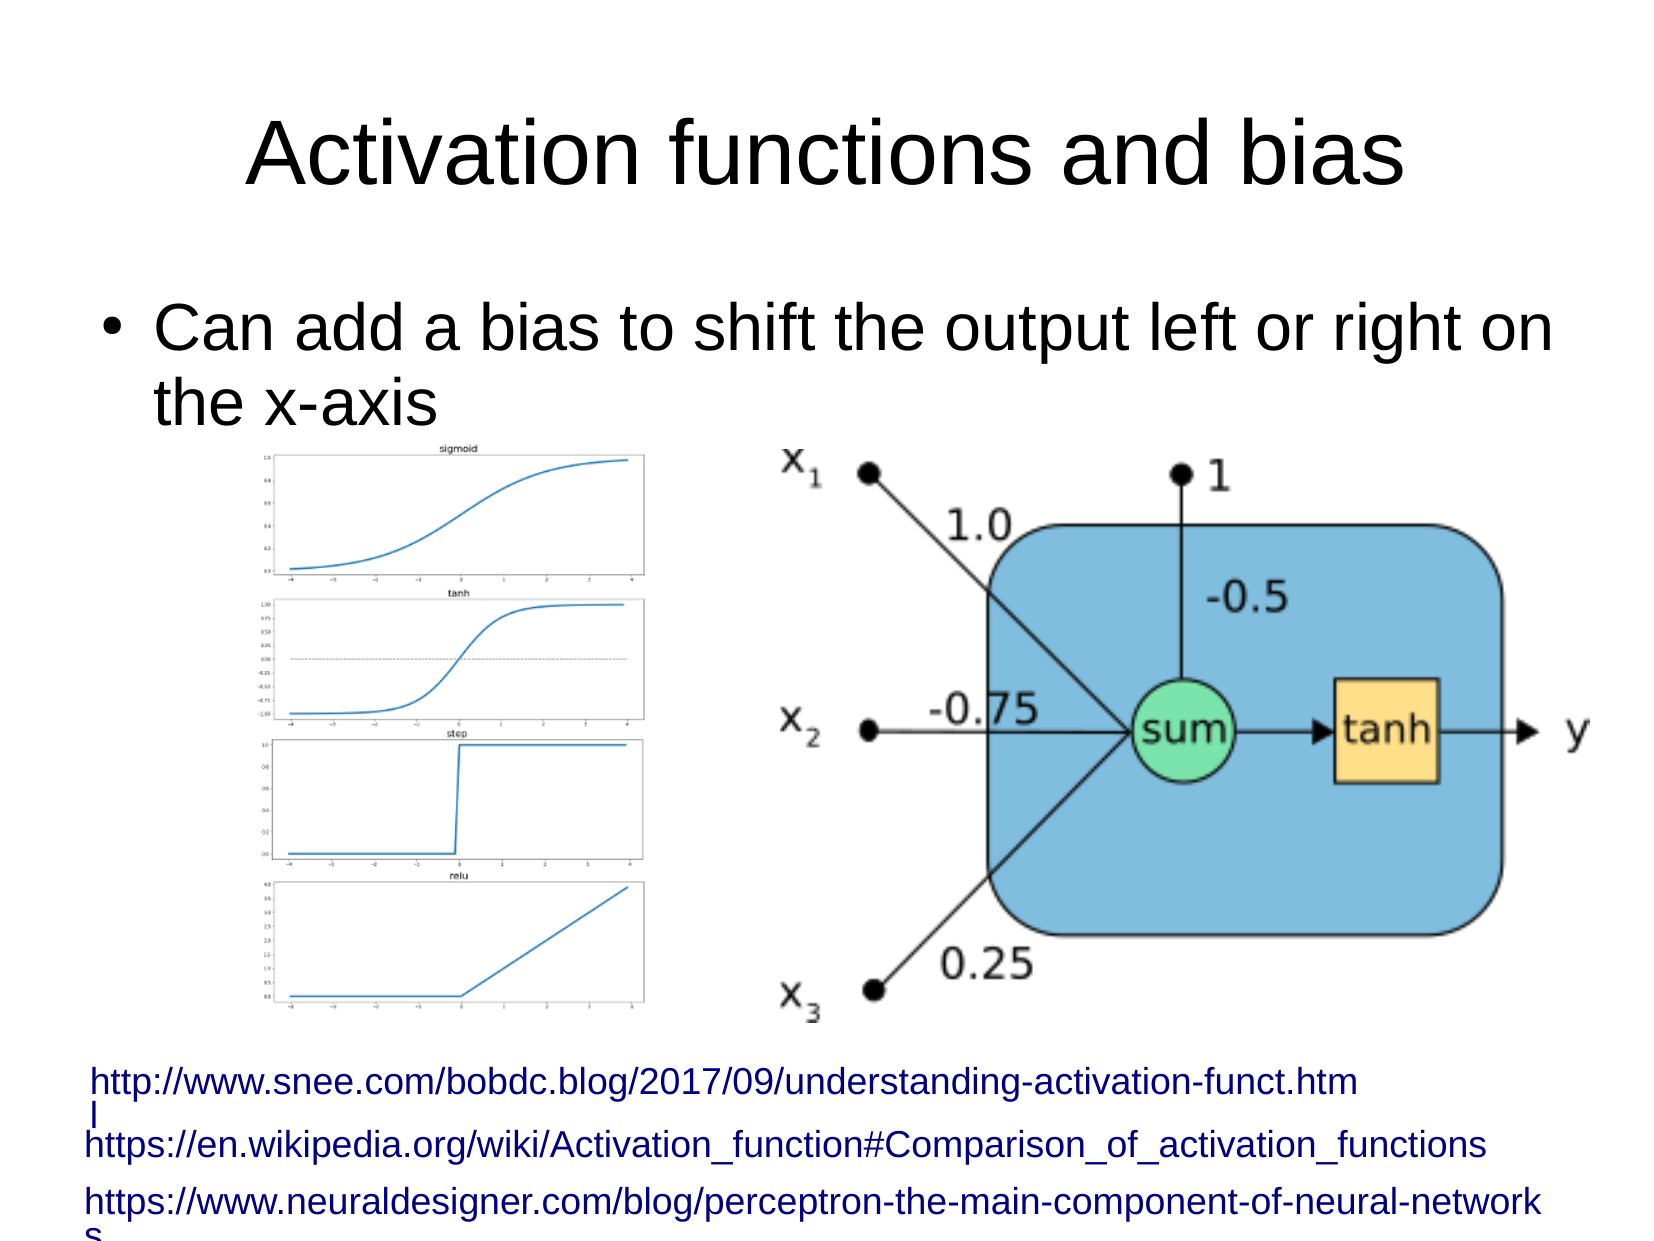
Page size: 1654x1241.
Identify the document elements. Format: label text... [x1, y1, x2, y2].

picture [258, 442, 646, 1021]
text_box https://www.neuraldesigner.com/blog/perceptron-the-main-component-of-neural-networks [69, 1173, 1576, 1231]
picture [780, 449, 1590, 1023]
text_box http://www.snee.com/bobdc.blog/2017/09/understanding-activation-funct.html [75, 1053, 1382, 1111]
list Can add a bias to shift the output left or right on the x-axis [82, 290, 1571, 1010]
text_box https://en.wikipedia.org/wiki/Activation_function#Comparison_of_activation_functions [69, 1116, 1503, 1174]
title Activation functions and bias [82, 49, 1571, 257]
